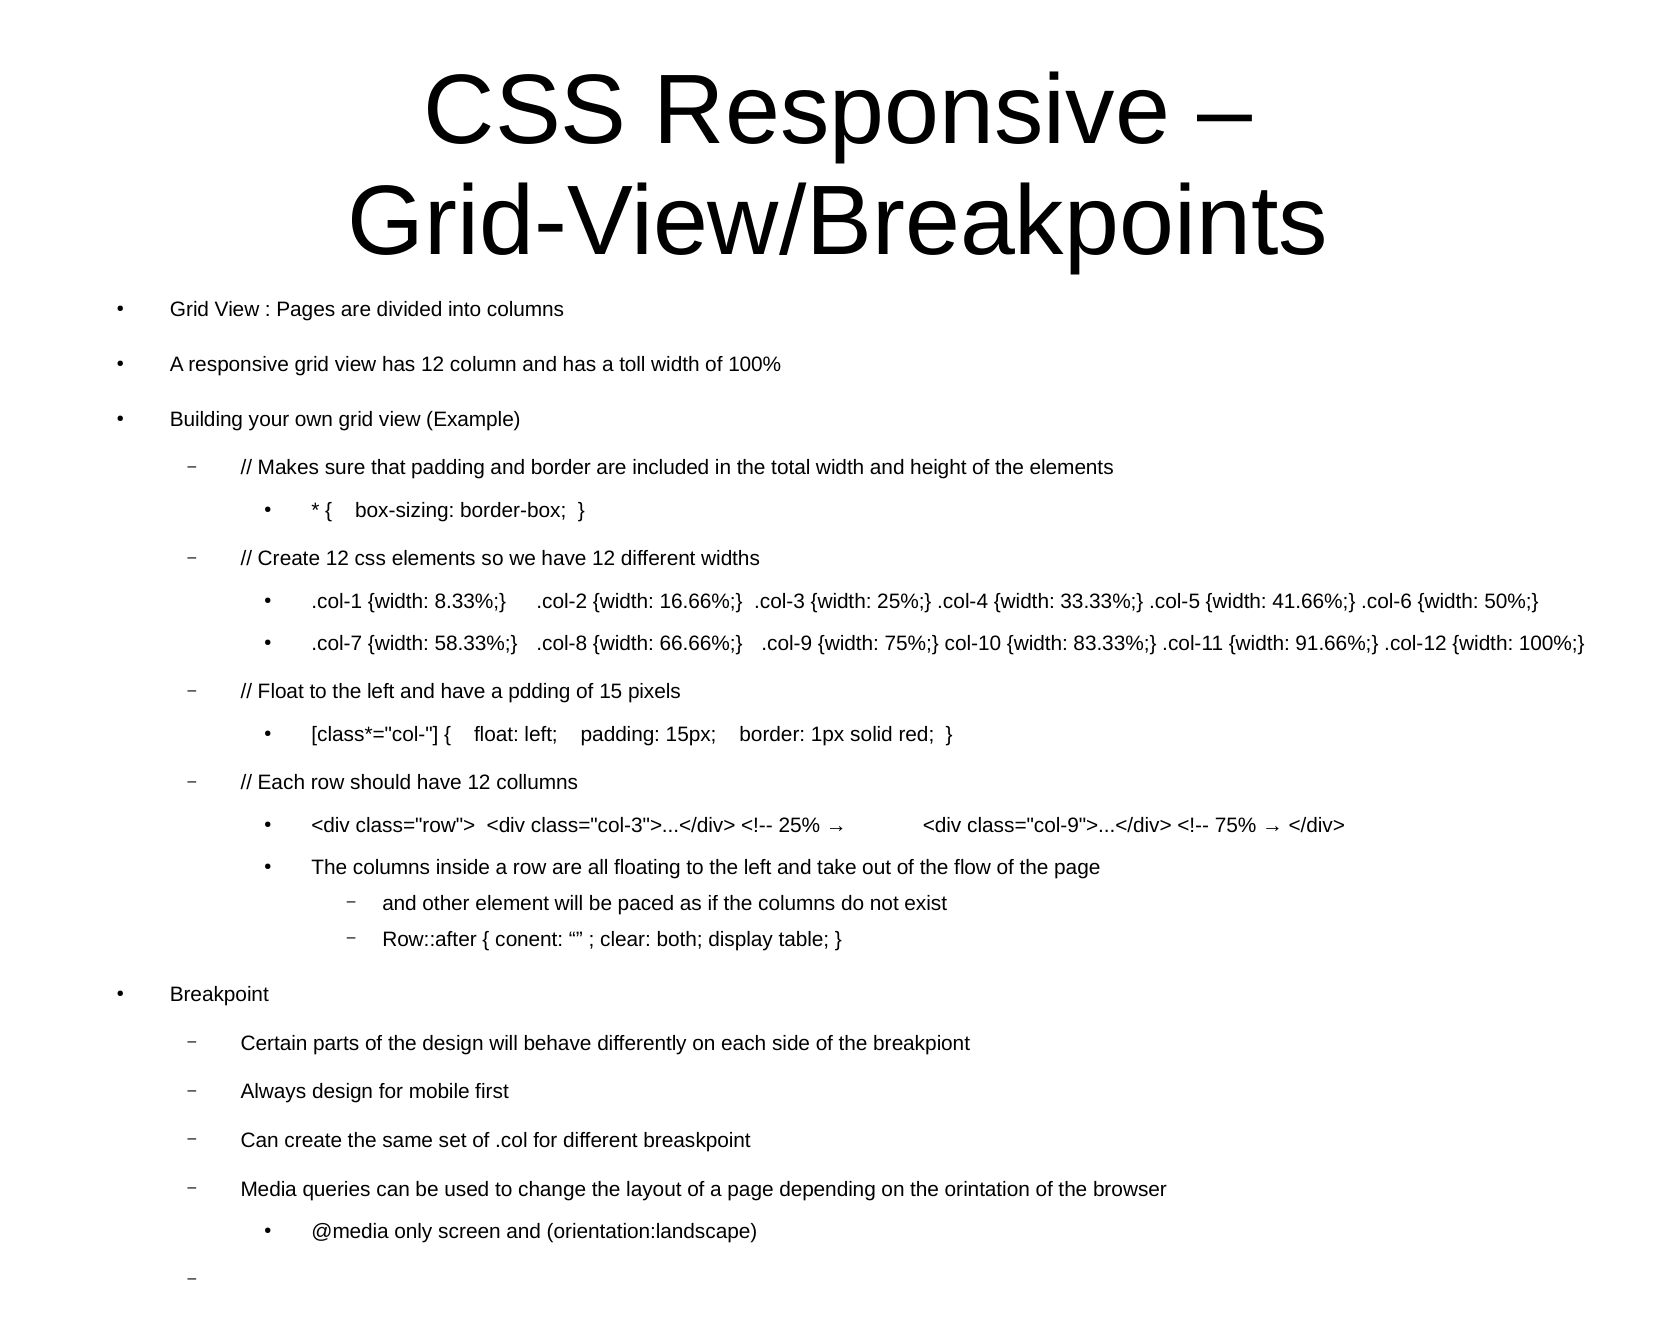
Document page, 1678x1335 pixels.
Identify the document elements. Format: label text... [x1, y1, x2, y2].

title CSS Responsive – Grid-View/Breakpoints [83, 53, 1594, 276]
list Grid View : Pages are divided into columns A responsive grid view has 12 column and has a toll width of 100% Building your own grid view (Example) // Makes sure that padding and border are included in the total width and height of the elements * { box-sizing: border-box; } // Create 12 css elements so we have 12 different widths .col-1 {width: 8.33%;} .col-2 {width: 16.66%;} .col-3 {width: 25%;} .col-4 {width: 33.33%;} .col-5 {width: 41.66%;} .col-6 {width: 50%;} .col-7 {width: 58.33%;} .col-8 {width: 66.66%;} .col-9 {width: 75%;} col-10 {width: 83.33%;} .col-11 {width: 91.66%;} .col-12 {width: 100%;} // Float to the left and have a pdding of 15 pixels [class*="col-"] { float: left; padding: 15px; border: 1px solid red; } // Each row should have 12 collumns <div class="row"> <div class="col-3">...</div> <!-- 25% → <div class="col-9">...</div> <!-- 75% → </div> The columns inside a row are all floating to the left and take out of the flow of the page and other element will be paced as if the columns do not exist Row::after { conent: “” ; clear: both; display table; } Breakpoint Certain parts of the design will behave differently on each side of the breakpiont Always design for mobile first Can create the same set of .col for different breaskpoint Media queries can be used to change the layout of a page depending on the orintation of the browser @media only screen and (orientation:landscape) [98, 297, 1606, 1291]
